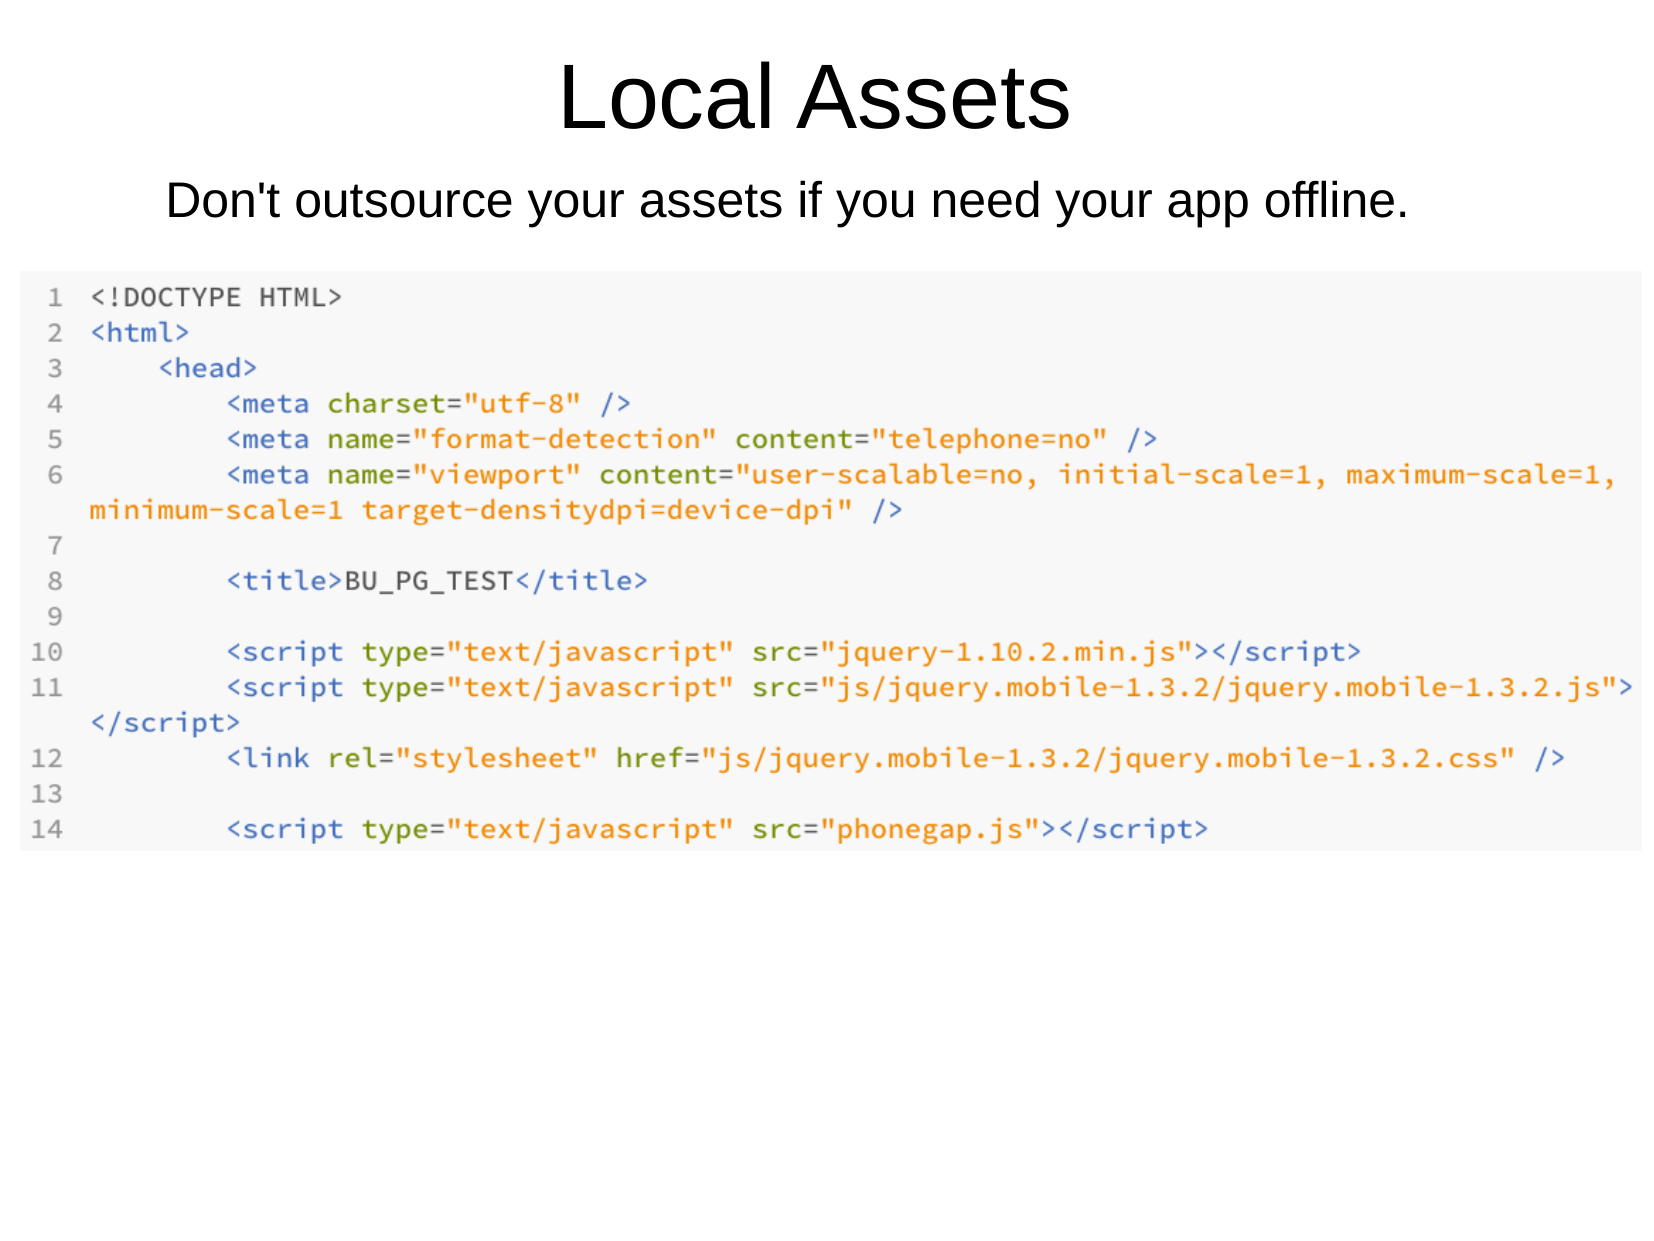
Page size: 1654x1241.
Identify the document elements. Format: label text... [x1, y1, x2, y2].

picture [20, 271, 1642, 851]
list Don't outsource your assets if you need your app offline. [94, 172, 1550, 271]
title Local Assets [70, 0, 1560, 201]
